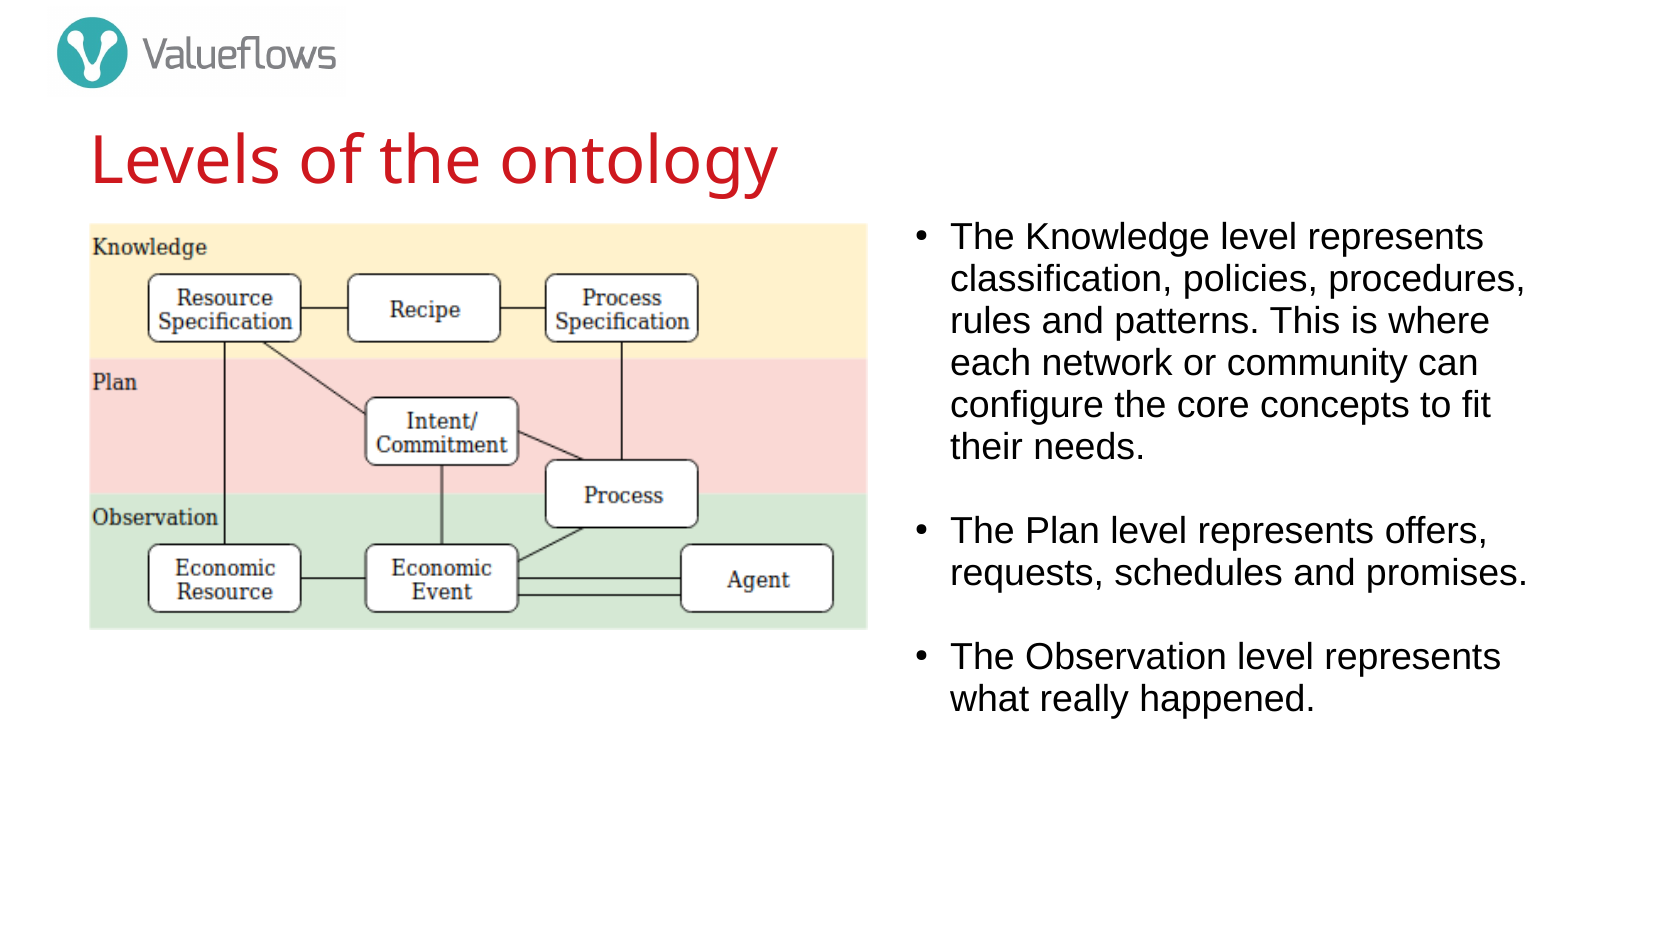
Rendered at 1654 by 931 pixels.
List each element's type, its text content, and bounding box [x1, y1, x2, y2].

picture [47, 6, 346, 97]
text_box Levels of the ontology [75, 105, 1439, 198]
picture [89, 223, 868, 631]
text_box The Knowledge level represents classification, policies, procedures, rules and patterns. This is where each network or community can configure the core concepts to fit their needs. The Plan level represents offers, requests, schedules and promises. The Observation level represents what really happened. [900, 166, 1576, 769]
